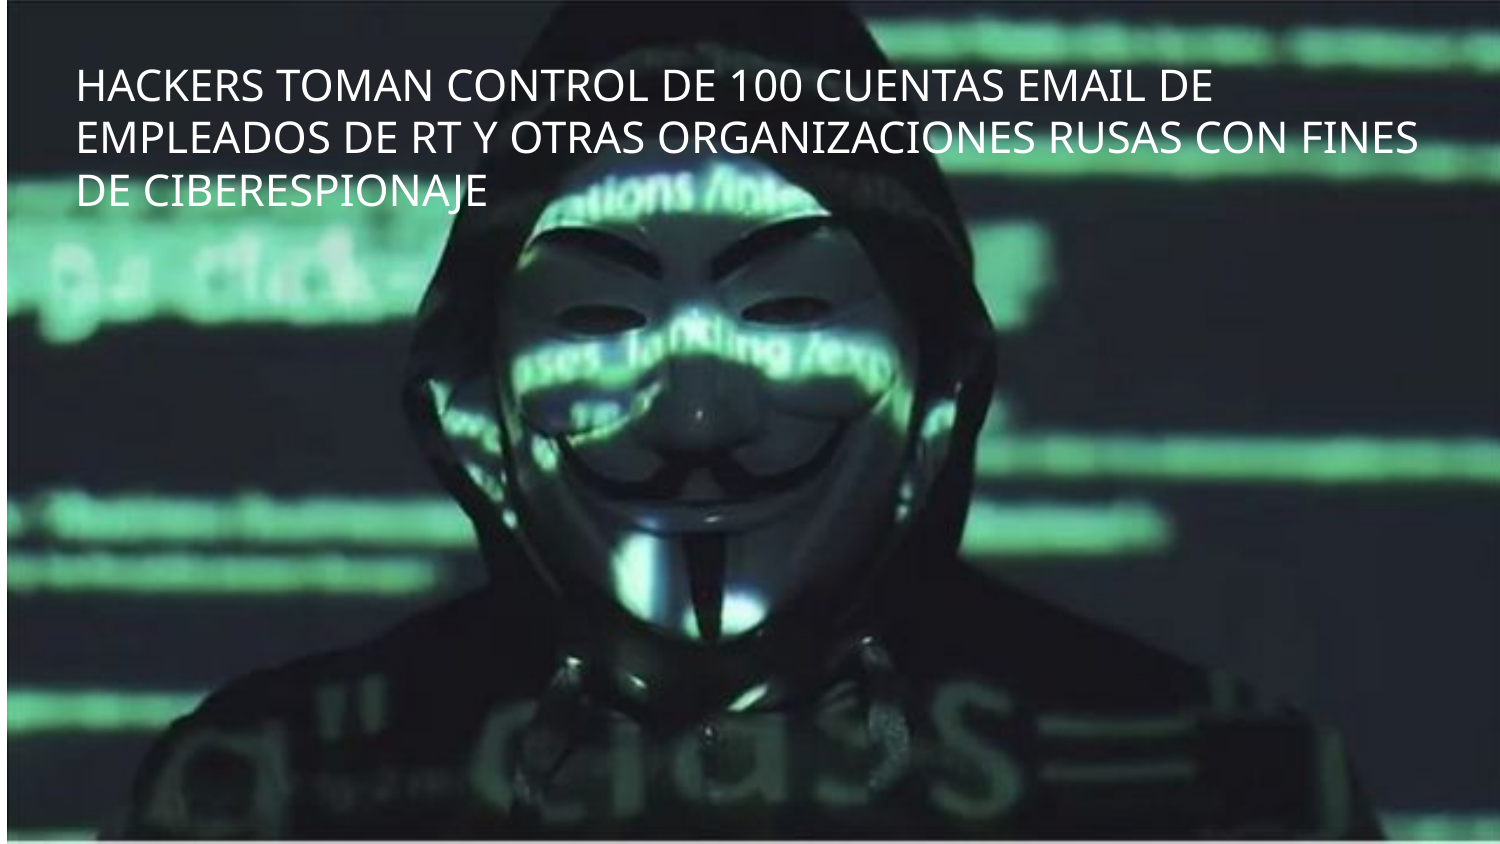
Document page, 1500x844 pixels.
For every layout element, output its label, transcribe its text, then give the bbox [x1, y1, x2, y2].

picture [7, 0, 1500, 844]
text_box HACKERS TOMAN CONTROL DE 100 CUENTAS EMAIL DE EMPLEADOS DE RT Y OTRAS ORGANIZACIONES RUSAS CON FINES DE CIBERESPIONAJE [59, 42, 1449, 231]
